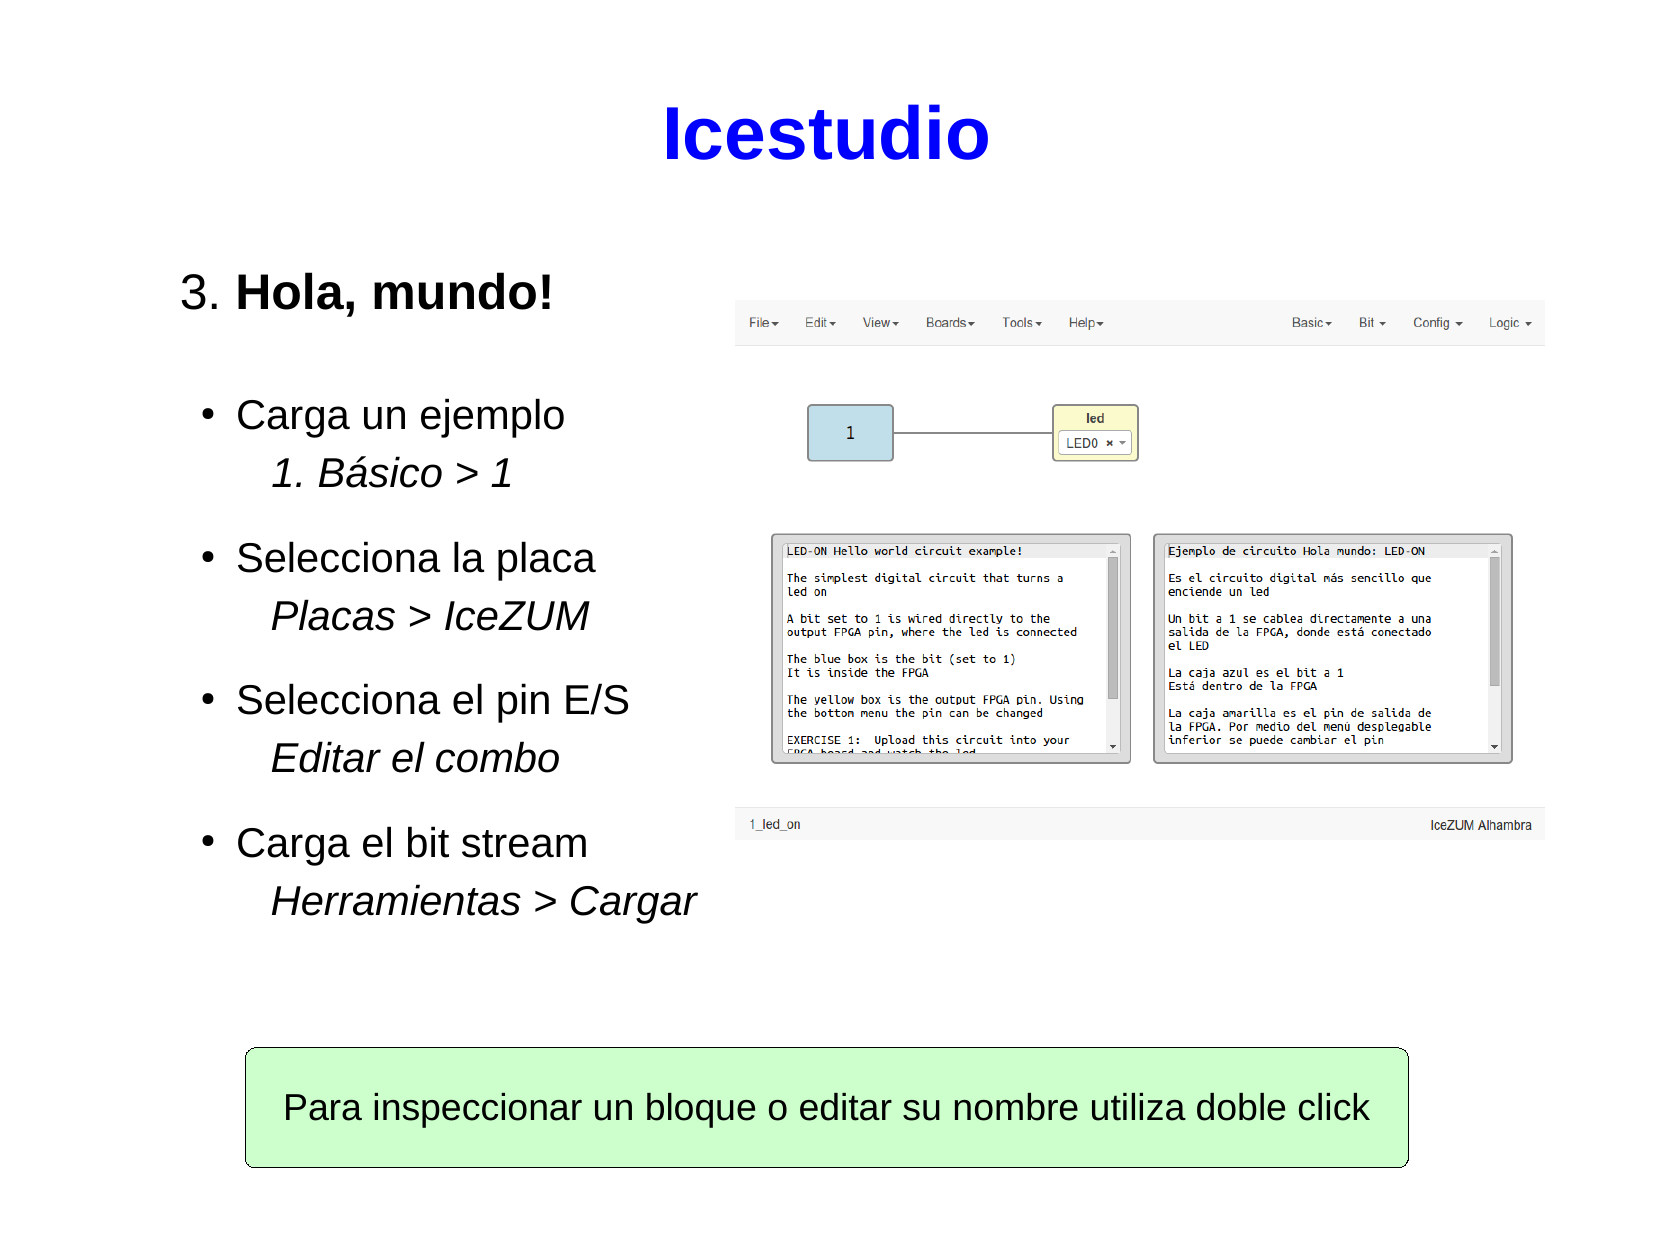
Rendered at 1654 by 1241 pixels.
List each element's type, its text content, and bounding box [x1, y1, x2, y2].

title Icestudio [82, 30, 1571, 238]
text_box Carga un ejemplo 1. Básico > 1 Selecciona la placa Placas > IceZUM Selecciona el pin E/S Editar el combo Carga el bit stream Herramientas > Cargar [185, 384, 1486, 1192]
text_box 3. Hola, mundo! [165, 239, 571, 345]
text_box Para inspeccionar un bloque o editar su nombre utiliza doble click [245, 1047, 1409, 1168]
picture [735, 300, 1545, 841]
